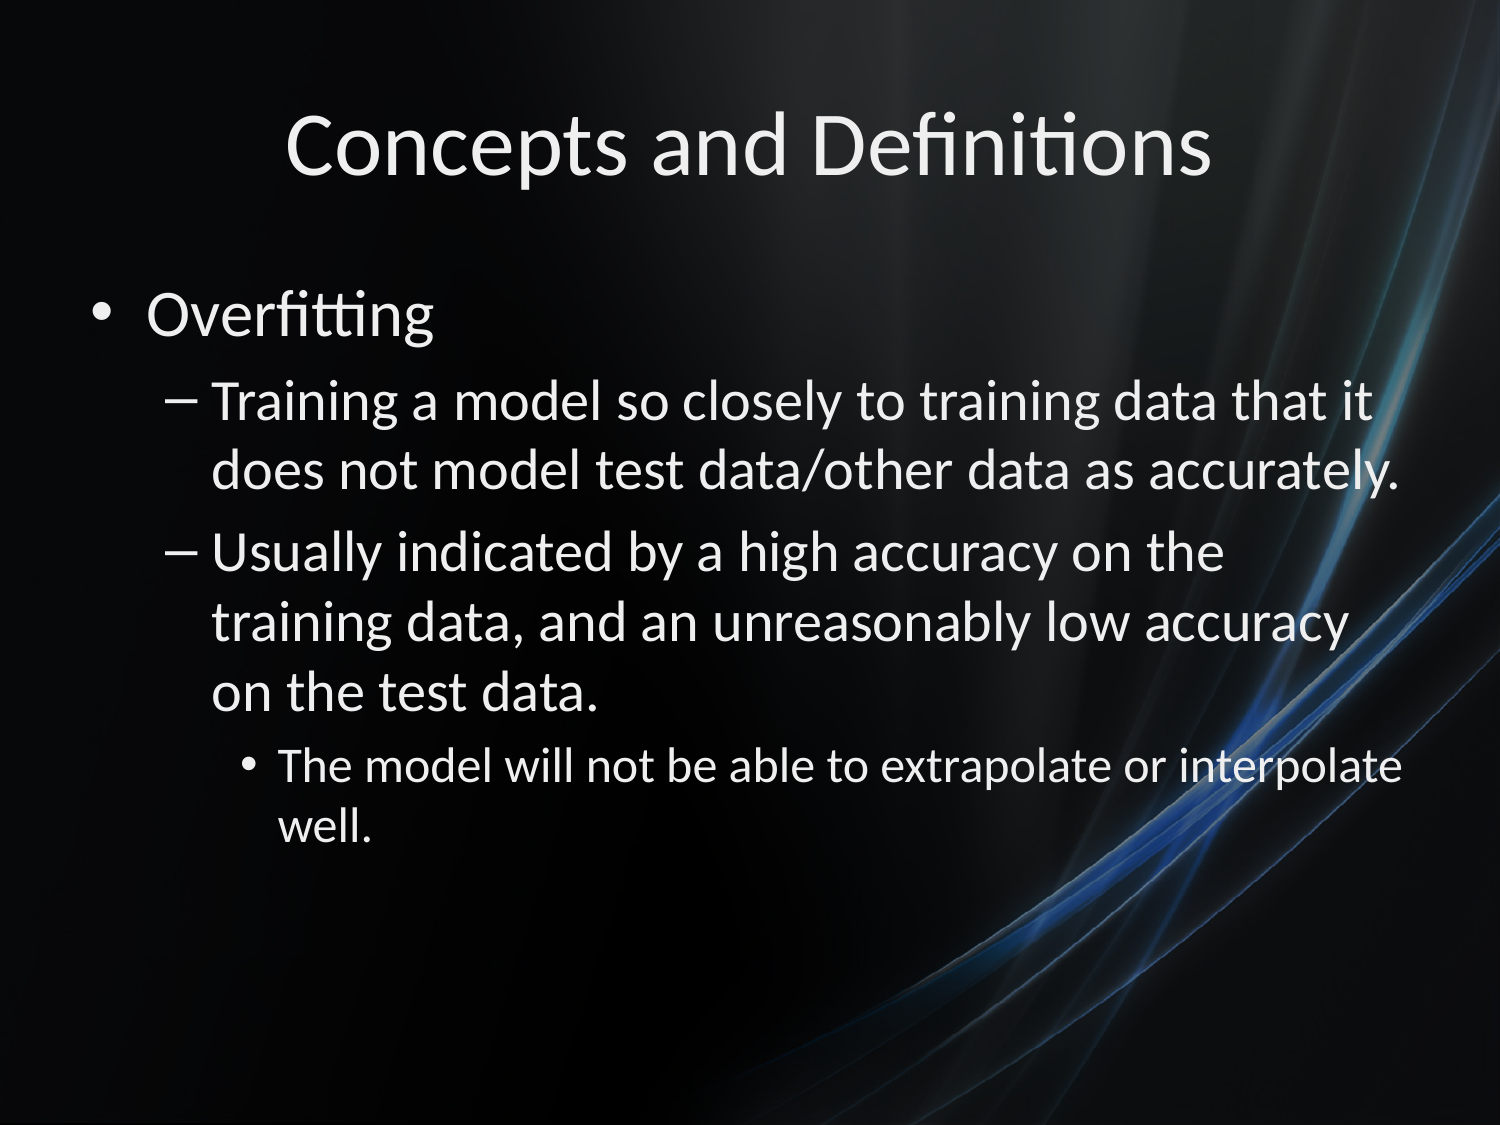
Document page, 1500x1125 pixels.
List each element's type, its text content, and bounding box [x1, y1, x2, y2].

picture [0, 0, 1500, 1125]
list Overfitting Training a model so closely to training data that it does not model test data/other data as accurately. Usually indicated by a high accuracy on the training data, and an unreasonably low accuracy on the test data. The model will not be able to extrapolate or interpolate well. [75, 262, 1425, 1005]
title Concepts and Definitions [75, 45, 1425, 233]
